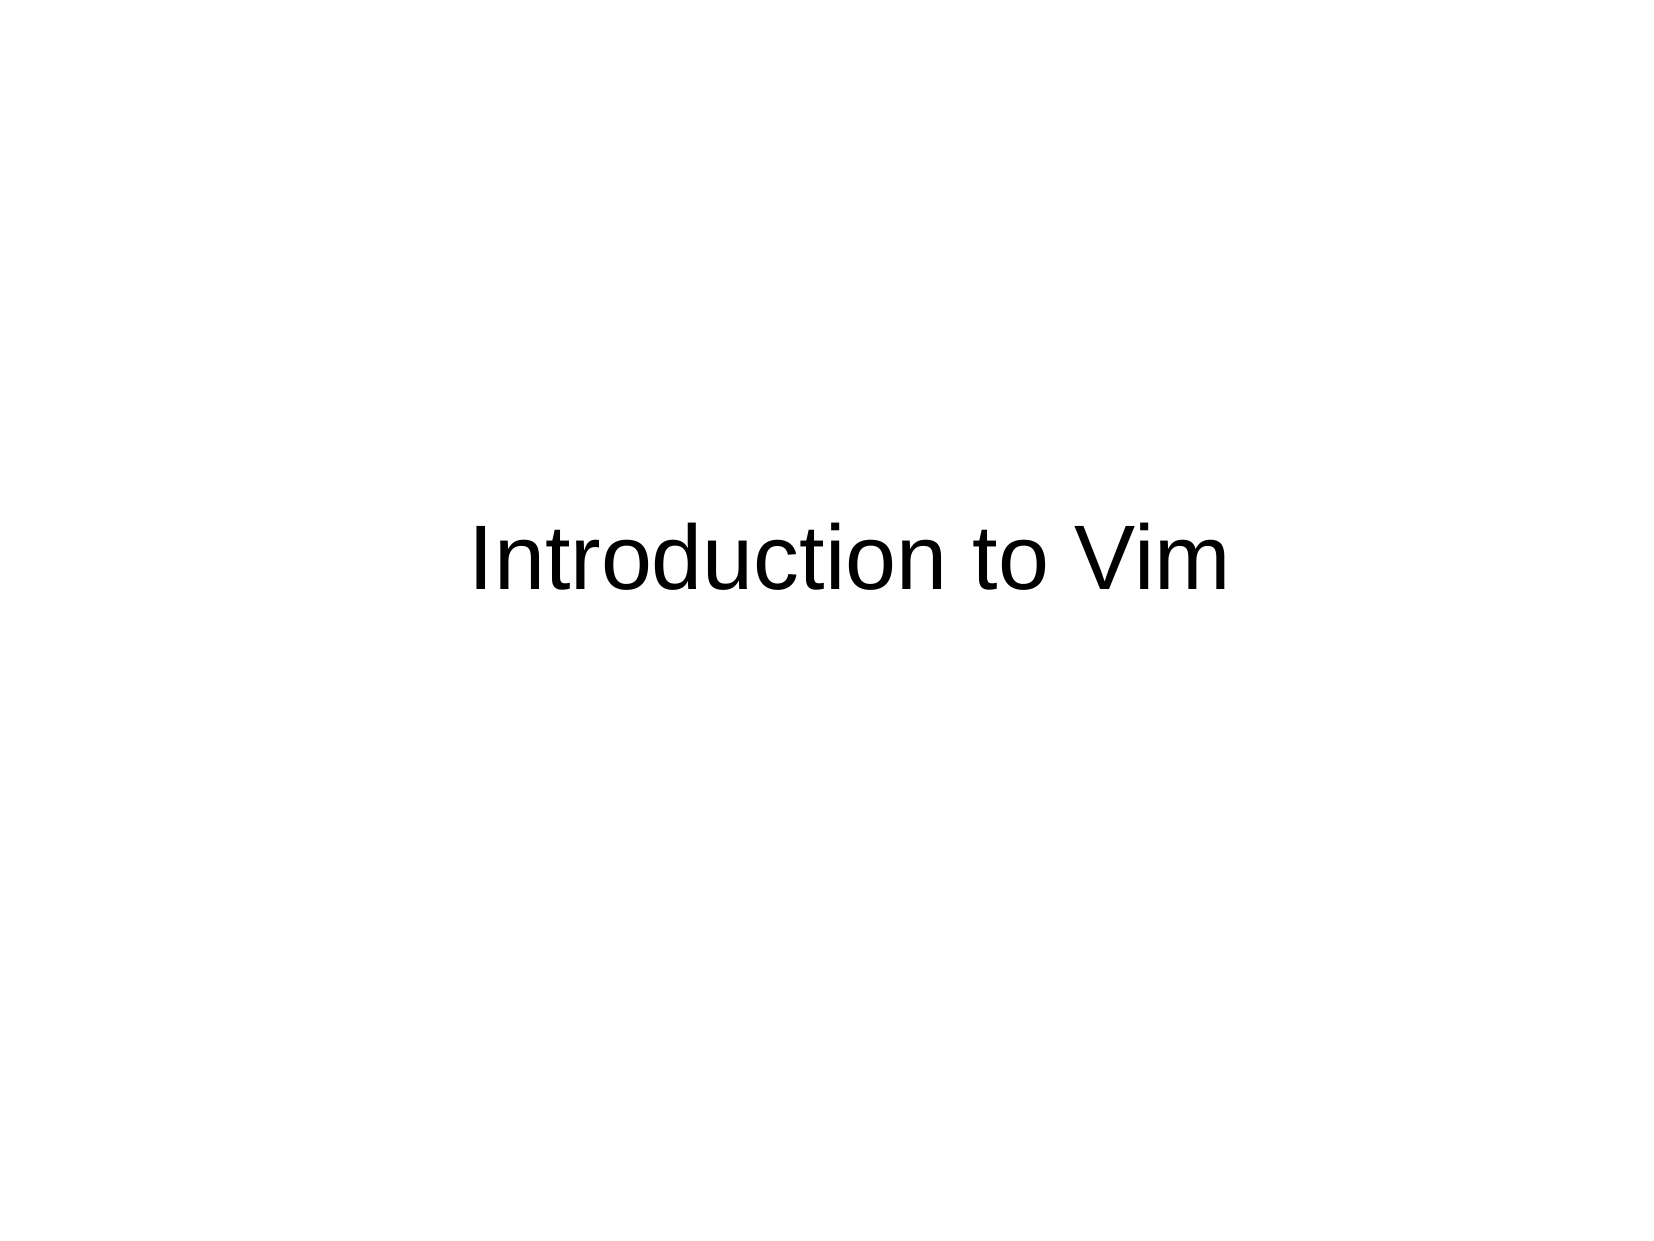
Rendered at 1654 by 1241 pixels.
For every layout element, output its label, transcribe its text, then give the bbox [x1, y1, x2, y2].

title Introduction to Vim [106, 454, 1595, 662]
